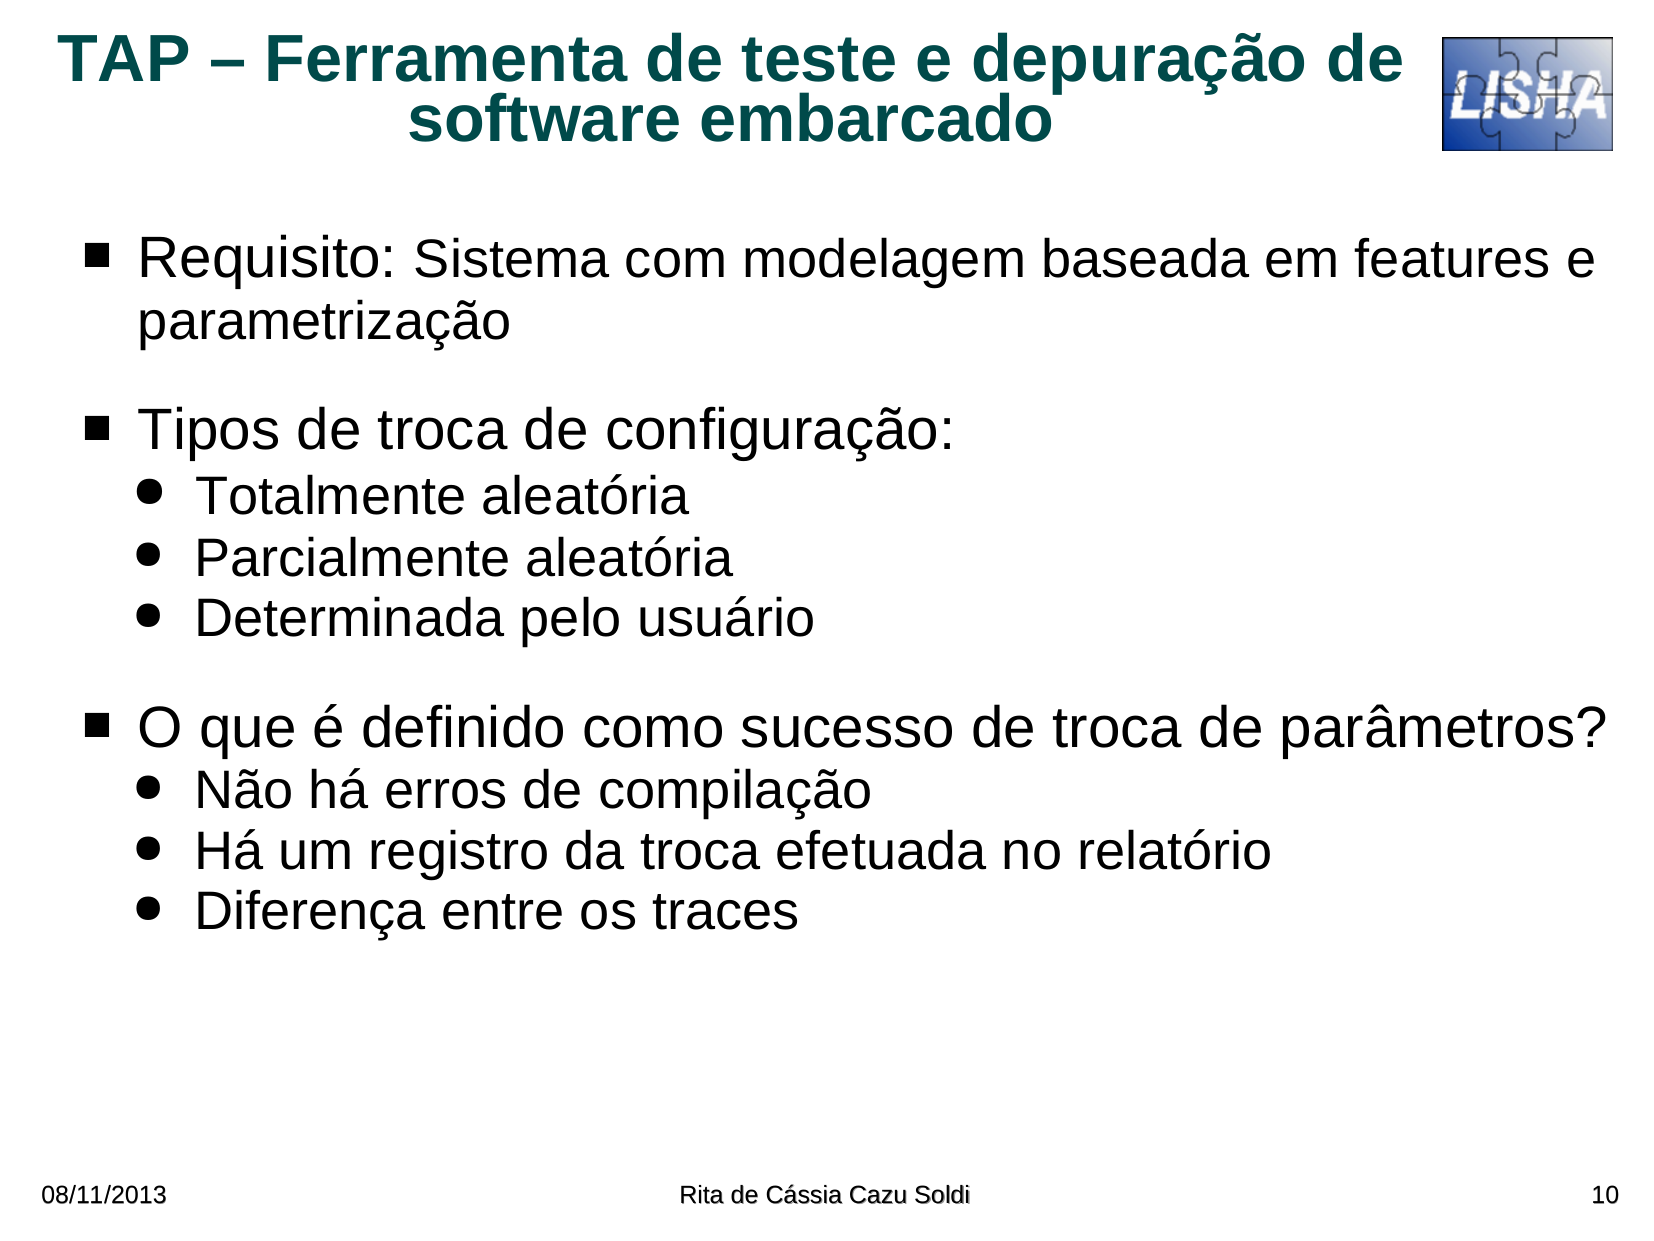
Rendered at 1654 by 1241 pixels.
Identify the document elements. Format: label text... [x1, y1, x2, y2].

picture [1442, 37, 1613, 151]
title TAP – Ferramenta de teste e depuração de software embarcado [37, 16, 1426, 172]
list Requisito: Sistema com modelagem baseada em features e parametrização Tipos de troca de configuração: Totalmente aleatória Parcialmente aleatória Determinada pelo usuário O que é definido como sucesso de troca de parâmetros? Não há erros de compilação Há um registro da troca efetuada no relatório Diferença entre os traces [37, 225, 1613, 1163]
